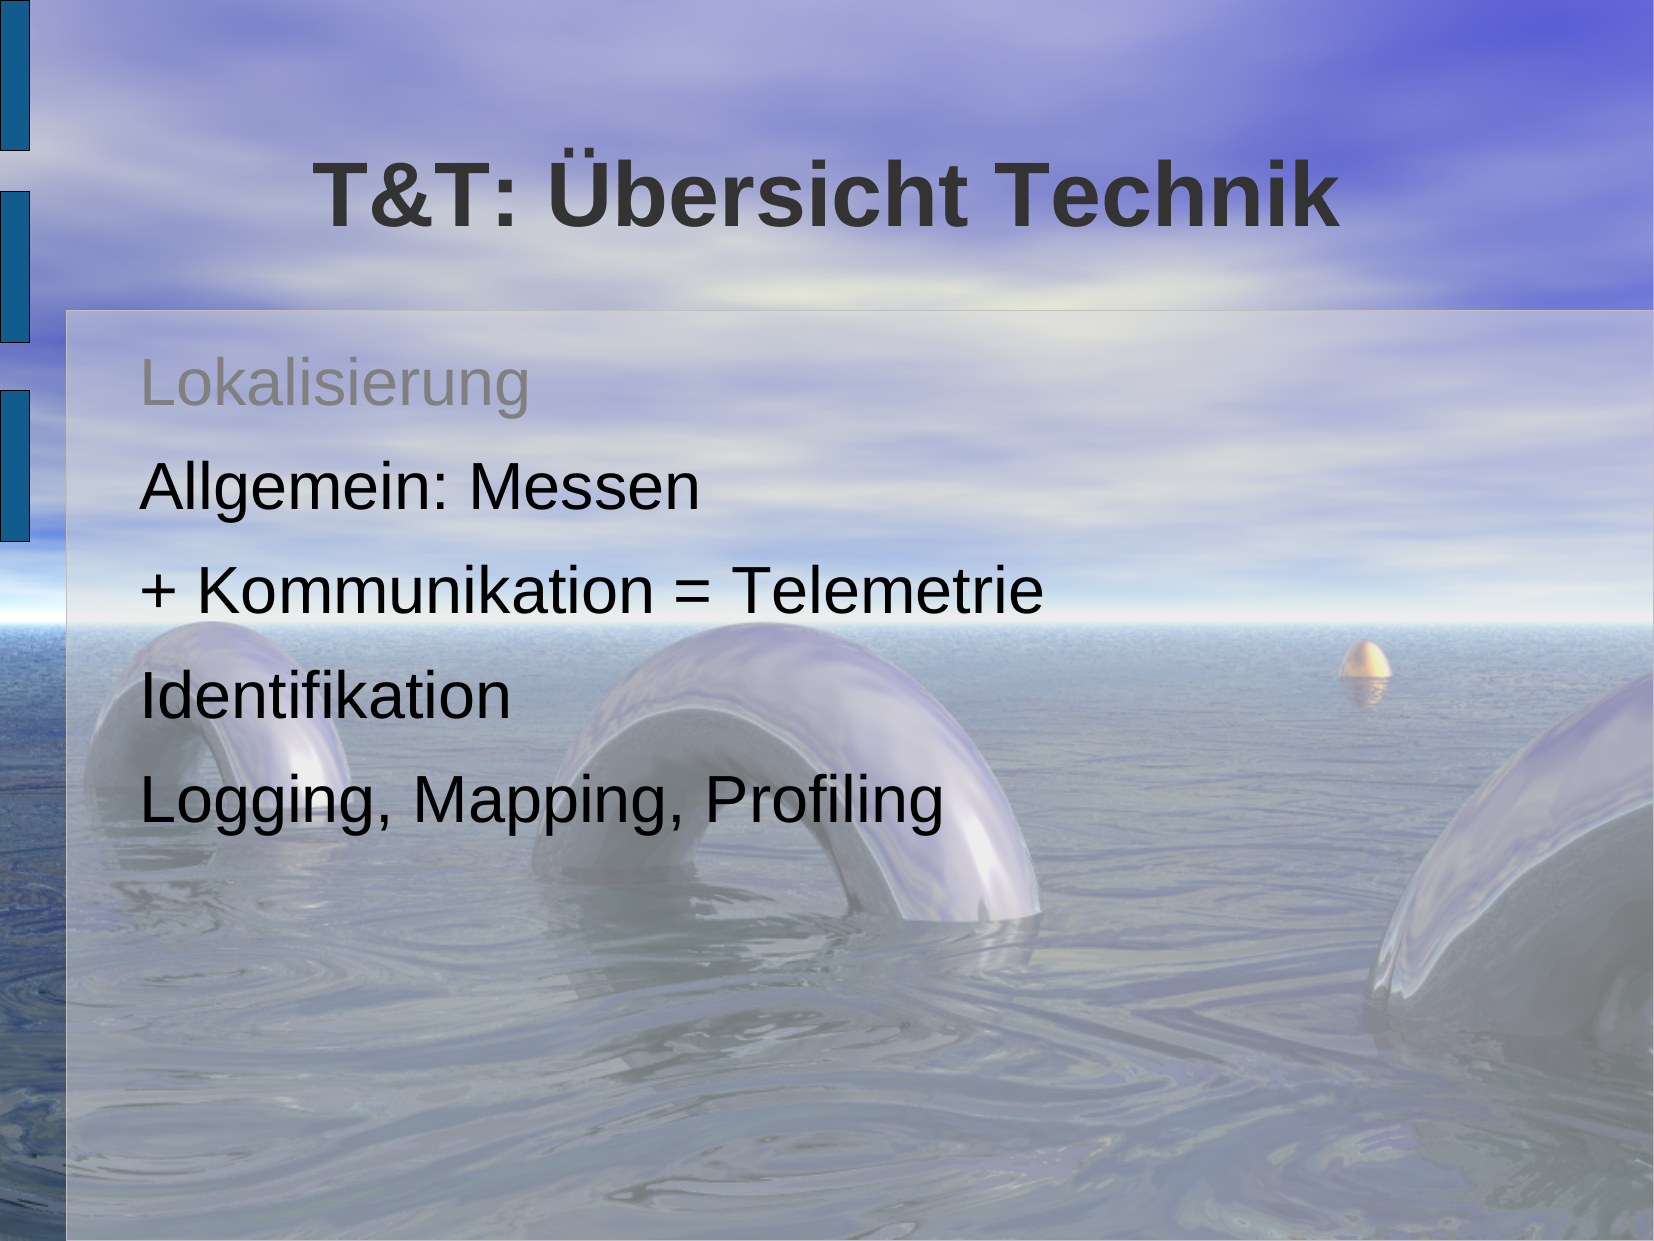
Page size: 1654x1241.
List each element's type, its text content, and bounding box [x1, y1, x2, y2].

list Lokalisierung Allgemein: Messen + Kommunikation = Telemetrie Identifikation Logging, Mapping, Profiling [121, 344, 1534, 1127]
title T&T: Übersicht Technik [121, 91, 1534, 299]
picture [0, 0, 1654, 1241]
